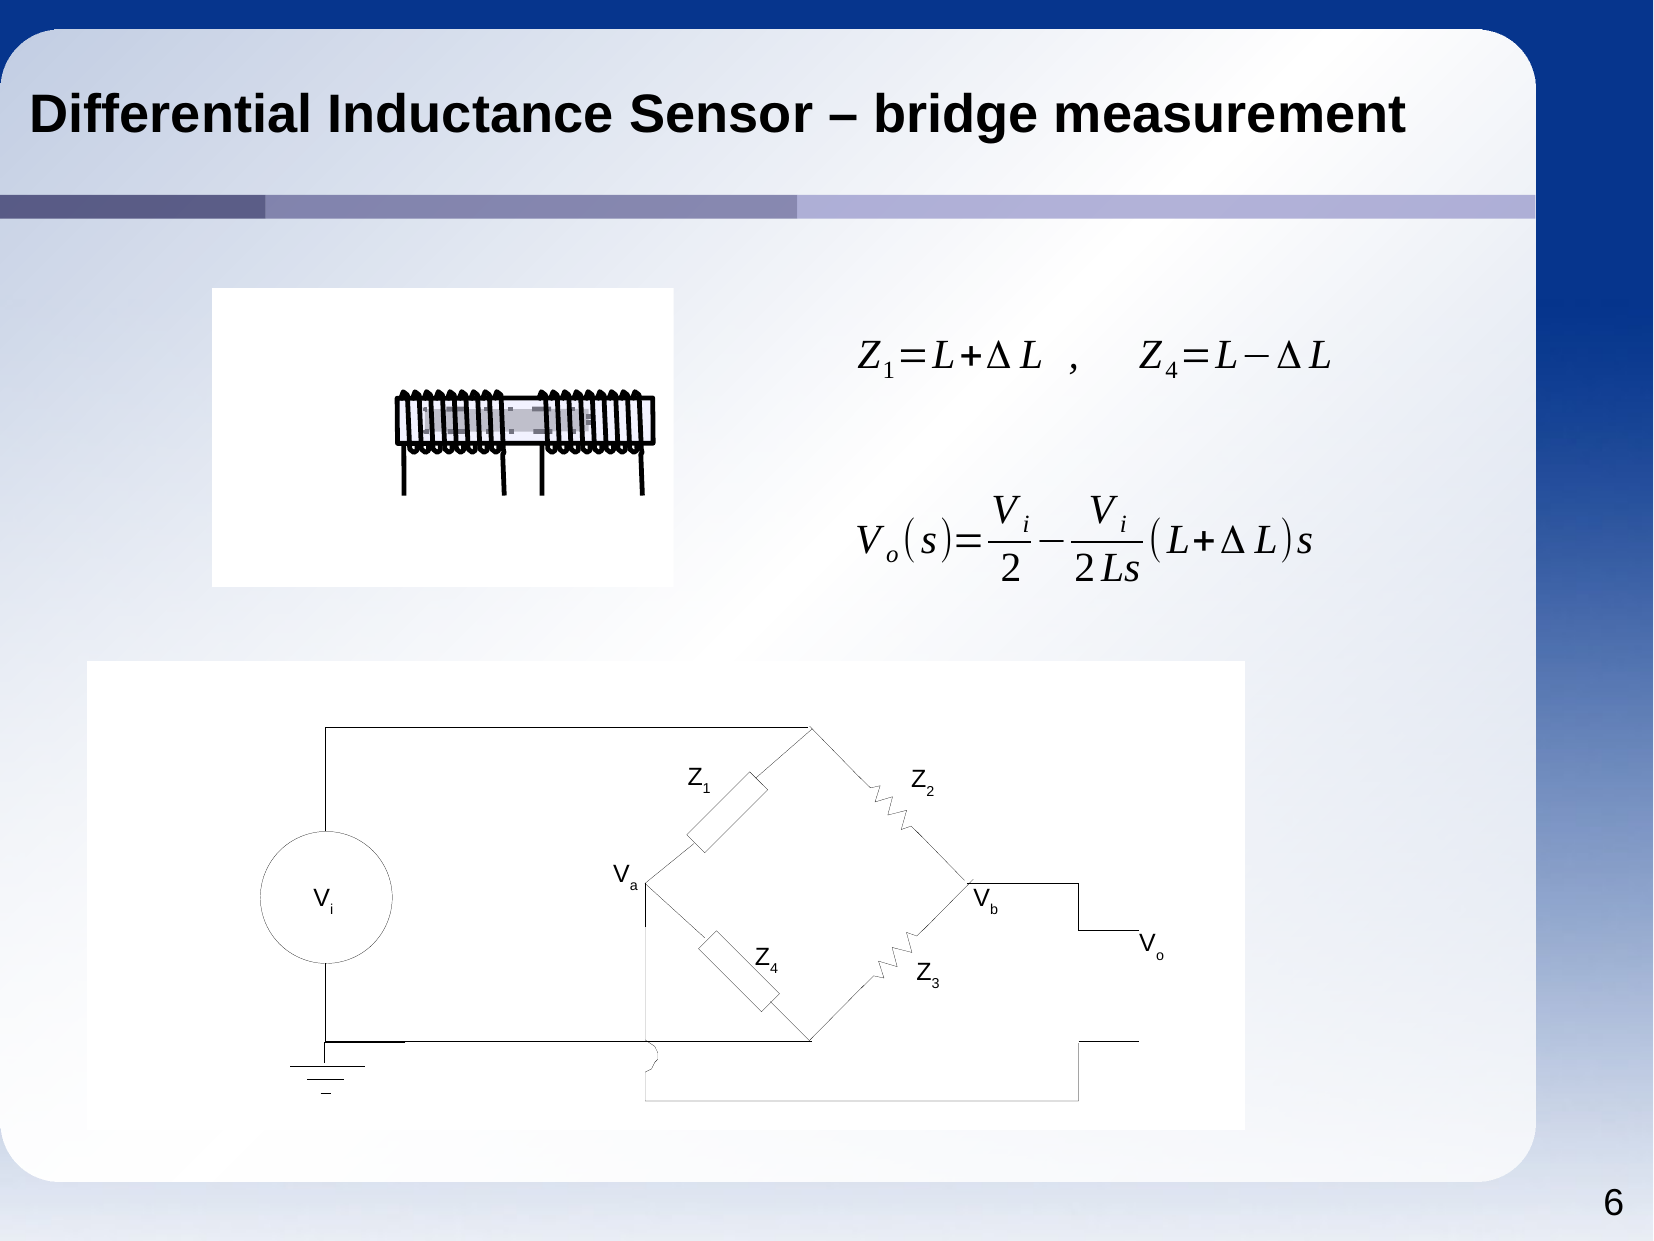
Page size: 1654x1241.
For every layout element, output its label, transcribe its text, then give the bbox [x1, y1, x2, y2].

picture [0, 0, 1654, 1241]
chart [849, 331, 1339, 384]
chart [767, 486, 1321, 650]
title Differential Inductance Sensor – bridge measurement [29, 49, 1506, 178]
chart [87, 661, 1245, 1131]
chart [211, 287, 674, 588]
